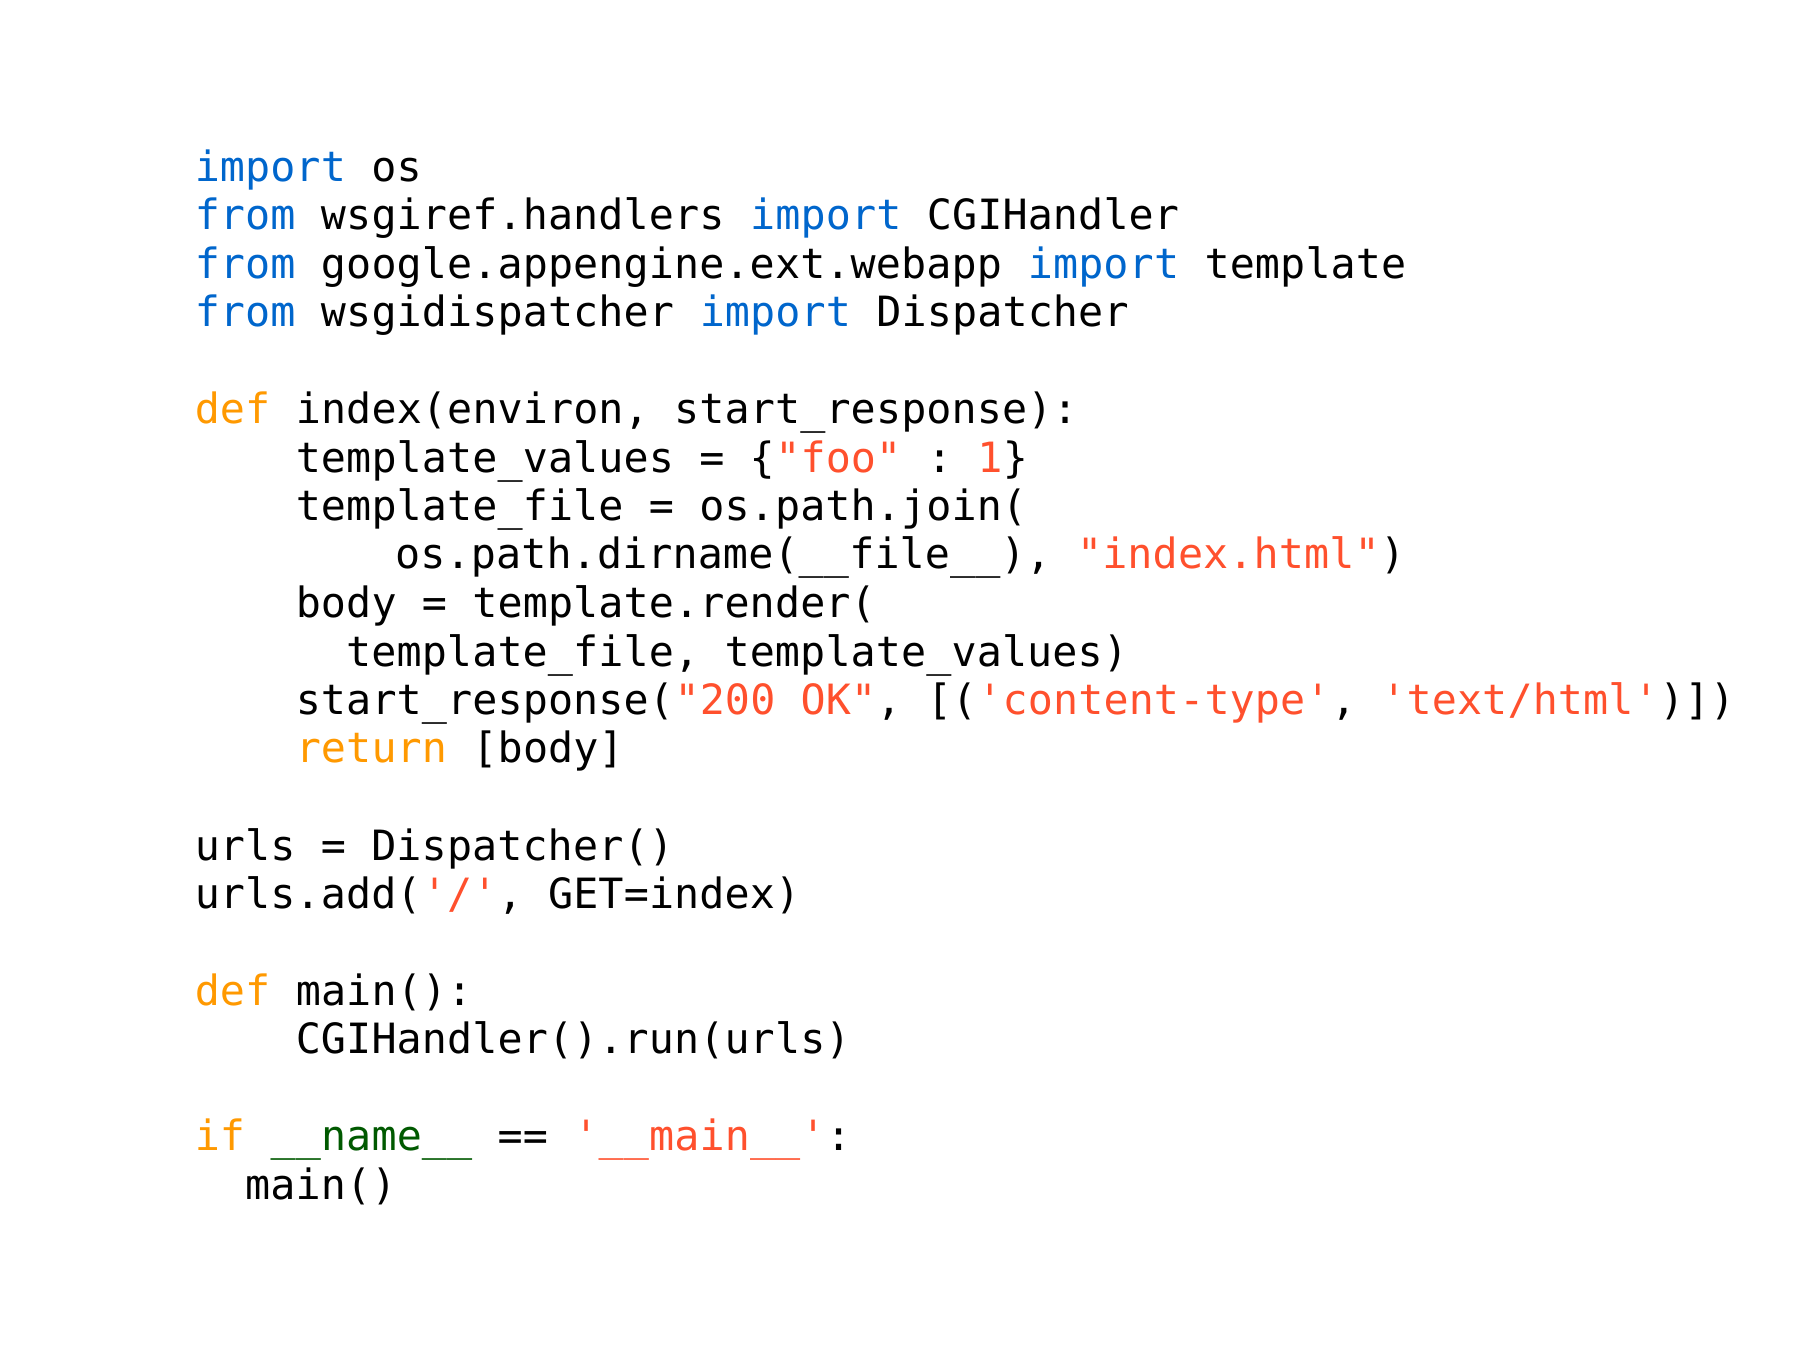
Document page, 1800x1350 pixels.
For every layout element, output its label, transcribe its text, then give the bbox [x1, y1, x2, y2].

text_box import os from wsgiref.handlers import CGIHandler from google.appengine.ext.webapp import template from wsgidispatcher import Dispatcher def index(environ, start_response): template_values = {"foo" : 1} template_file = os.path.join( os.path.dirname(__file__), "index.html") body = template.render( template_file, template_values) start_response("200 OK", [('content-type', 'text/html')]) return [body] urls = Dispatcher() urls.add('/', GET=index) def main(): CGIHandler().run(urls) if __name__ == '__main__': main() [180, 134, 1800, 1236]
